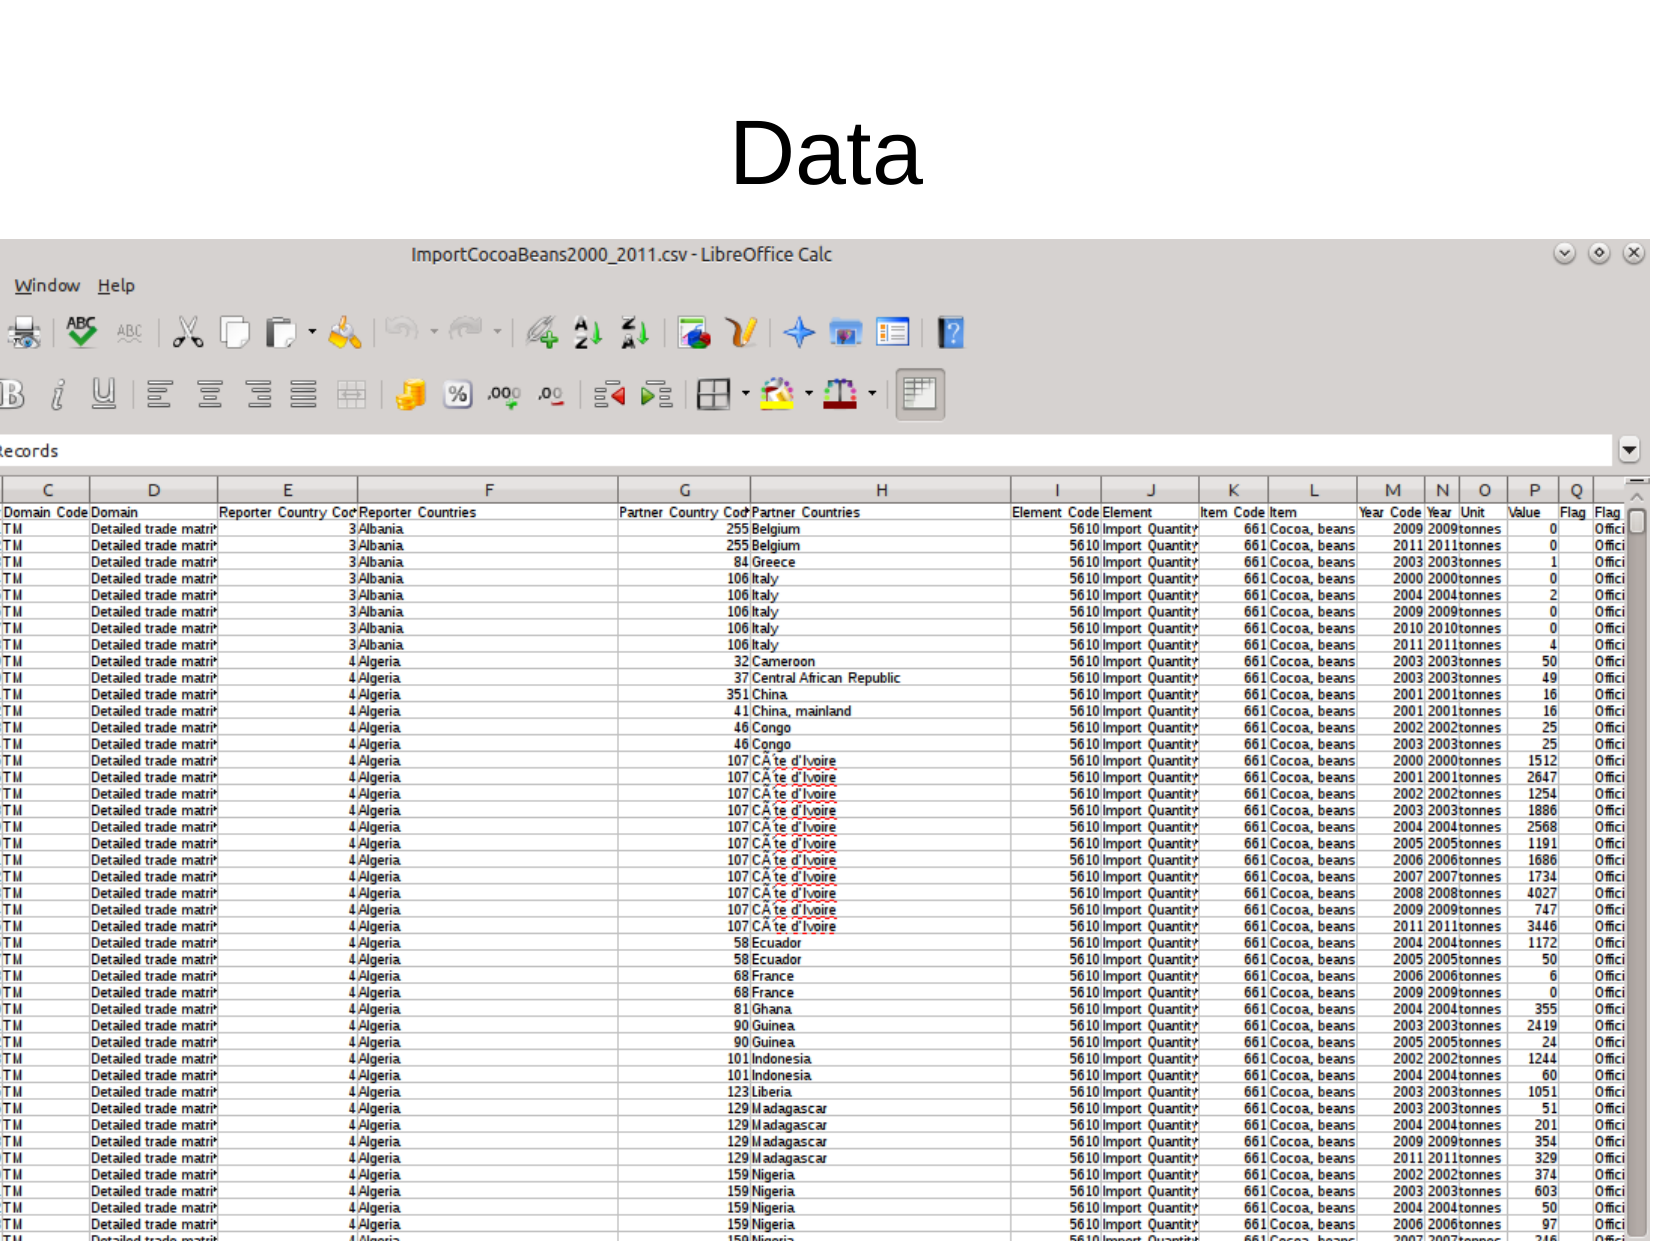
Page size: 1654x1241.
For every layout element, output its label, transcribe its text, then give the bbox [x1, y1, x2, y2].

title Data [82, 49, 1571, 257]
picture [0, 239, 1650, 1241]
